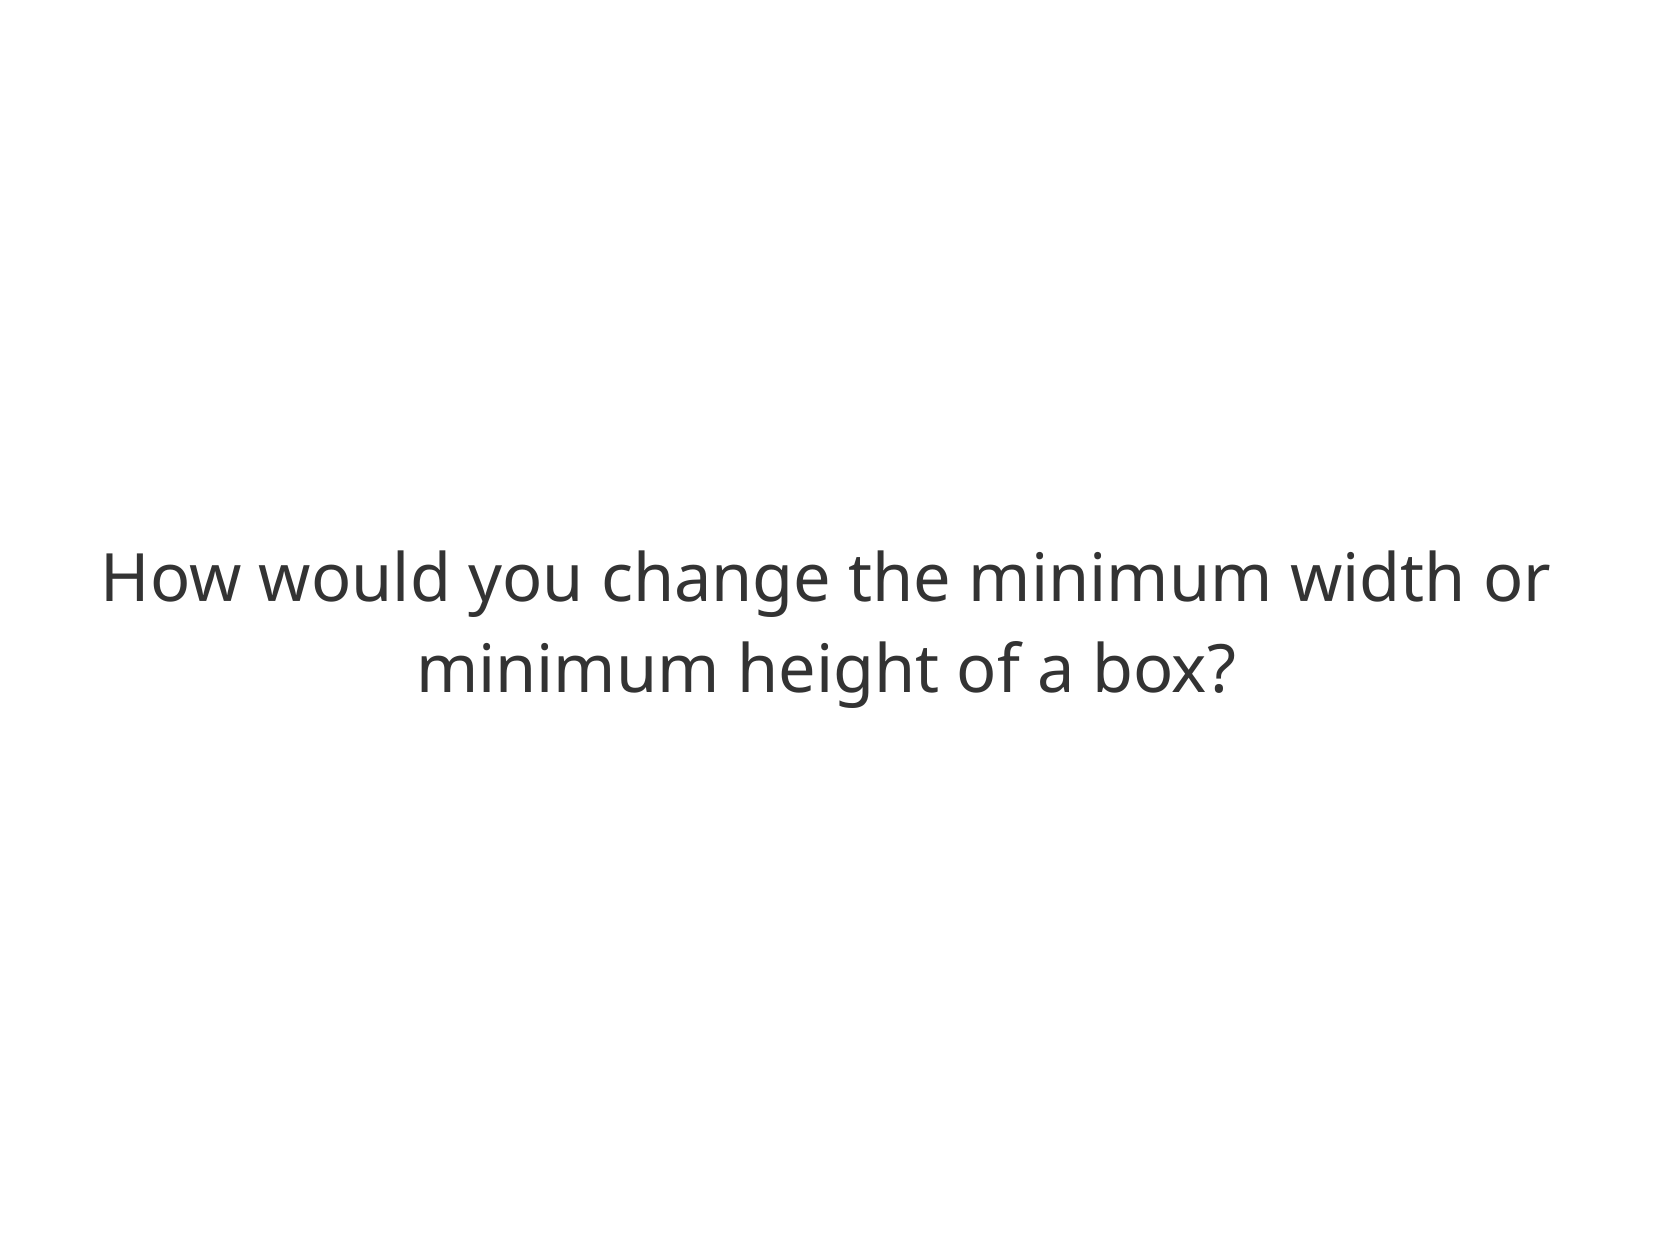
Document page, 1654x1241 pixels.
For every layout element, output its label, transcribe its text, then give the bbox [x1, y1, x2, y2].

subtitle How would you change the minimum width or minimum height of a box? [82, 49, 1571, 1193]
